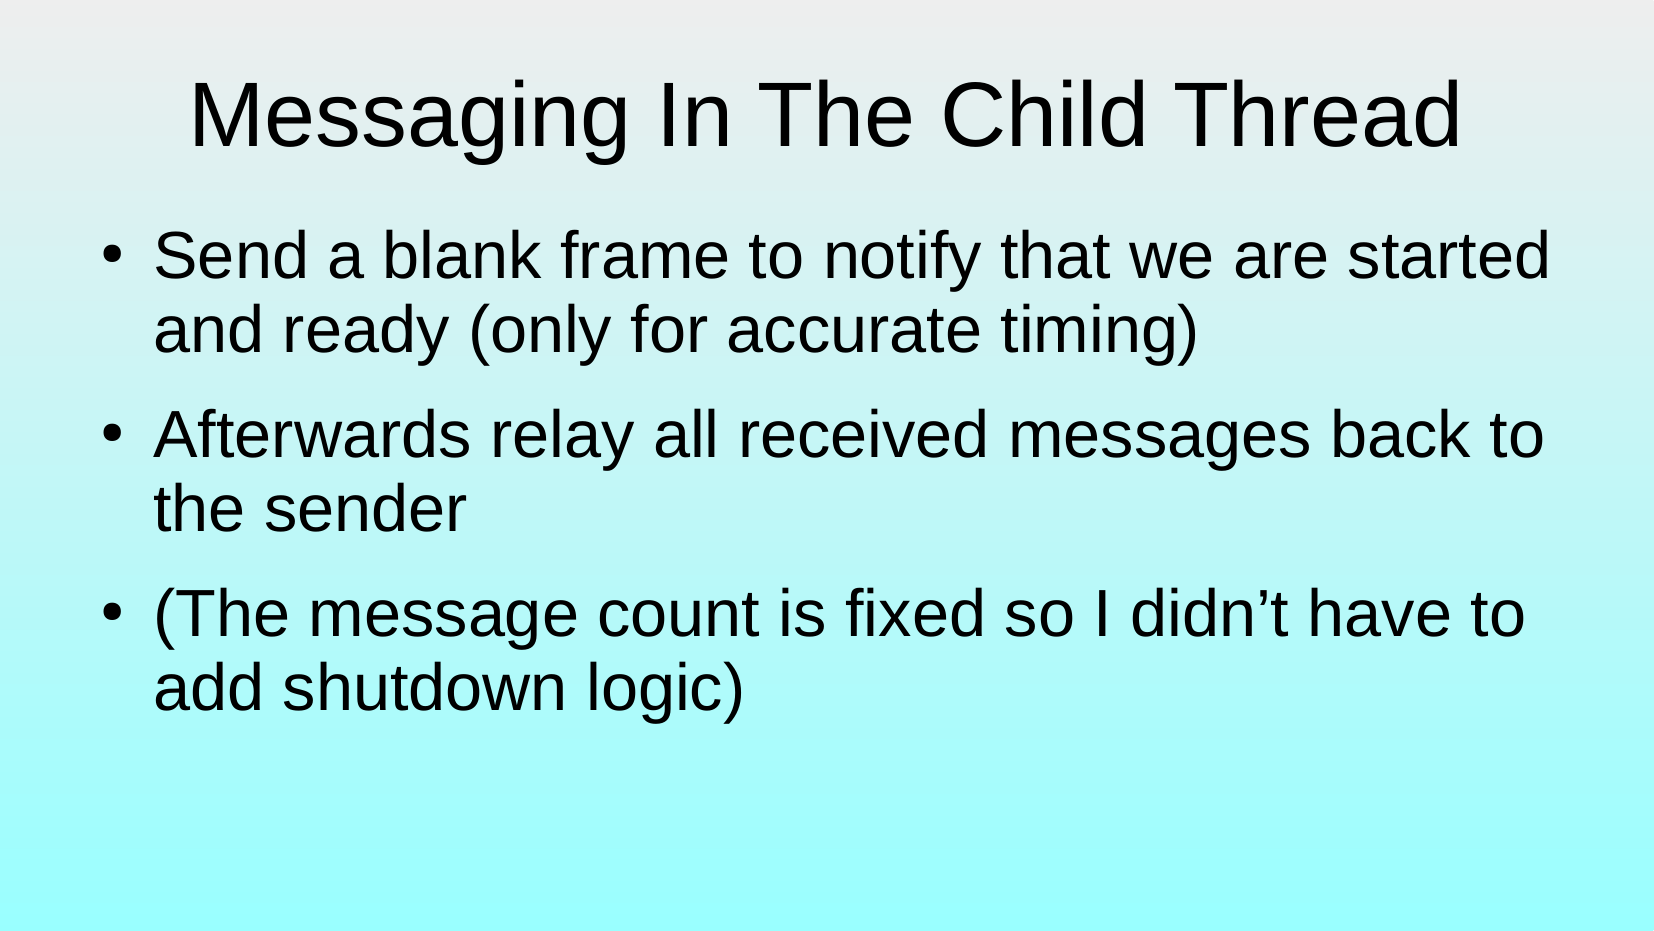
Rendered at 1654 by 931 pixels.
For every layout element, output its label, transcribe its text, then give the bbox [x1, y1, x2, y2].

title Messaging In The Child Thread [82, 37, 1571, 193]
list Send a blank frame to notify that we are started and ready (only for accurate timing) Afterwards relay all received messages back to the sender (The message count is fixed so I didn’t have to add shutdown logic) [82, 217, 1571, 758]
